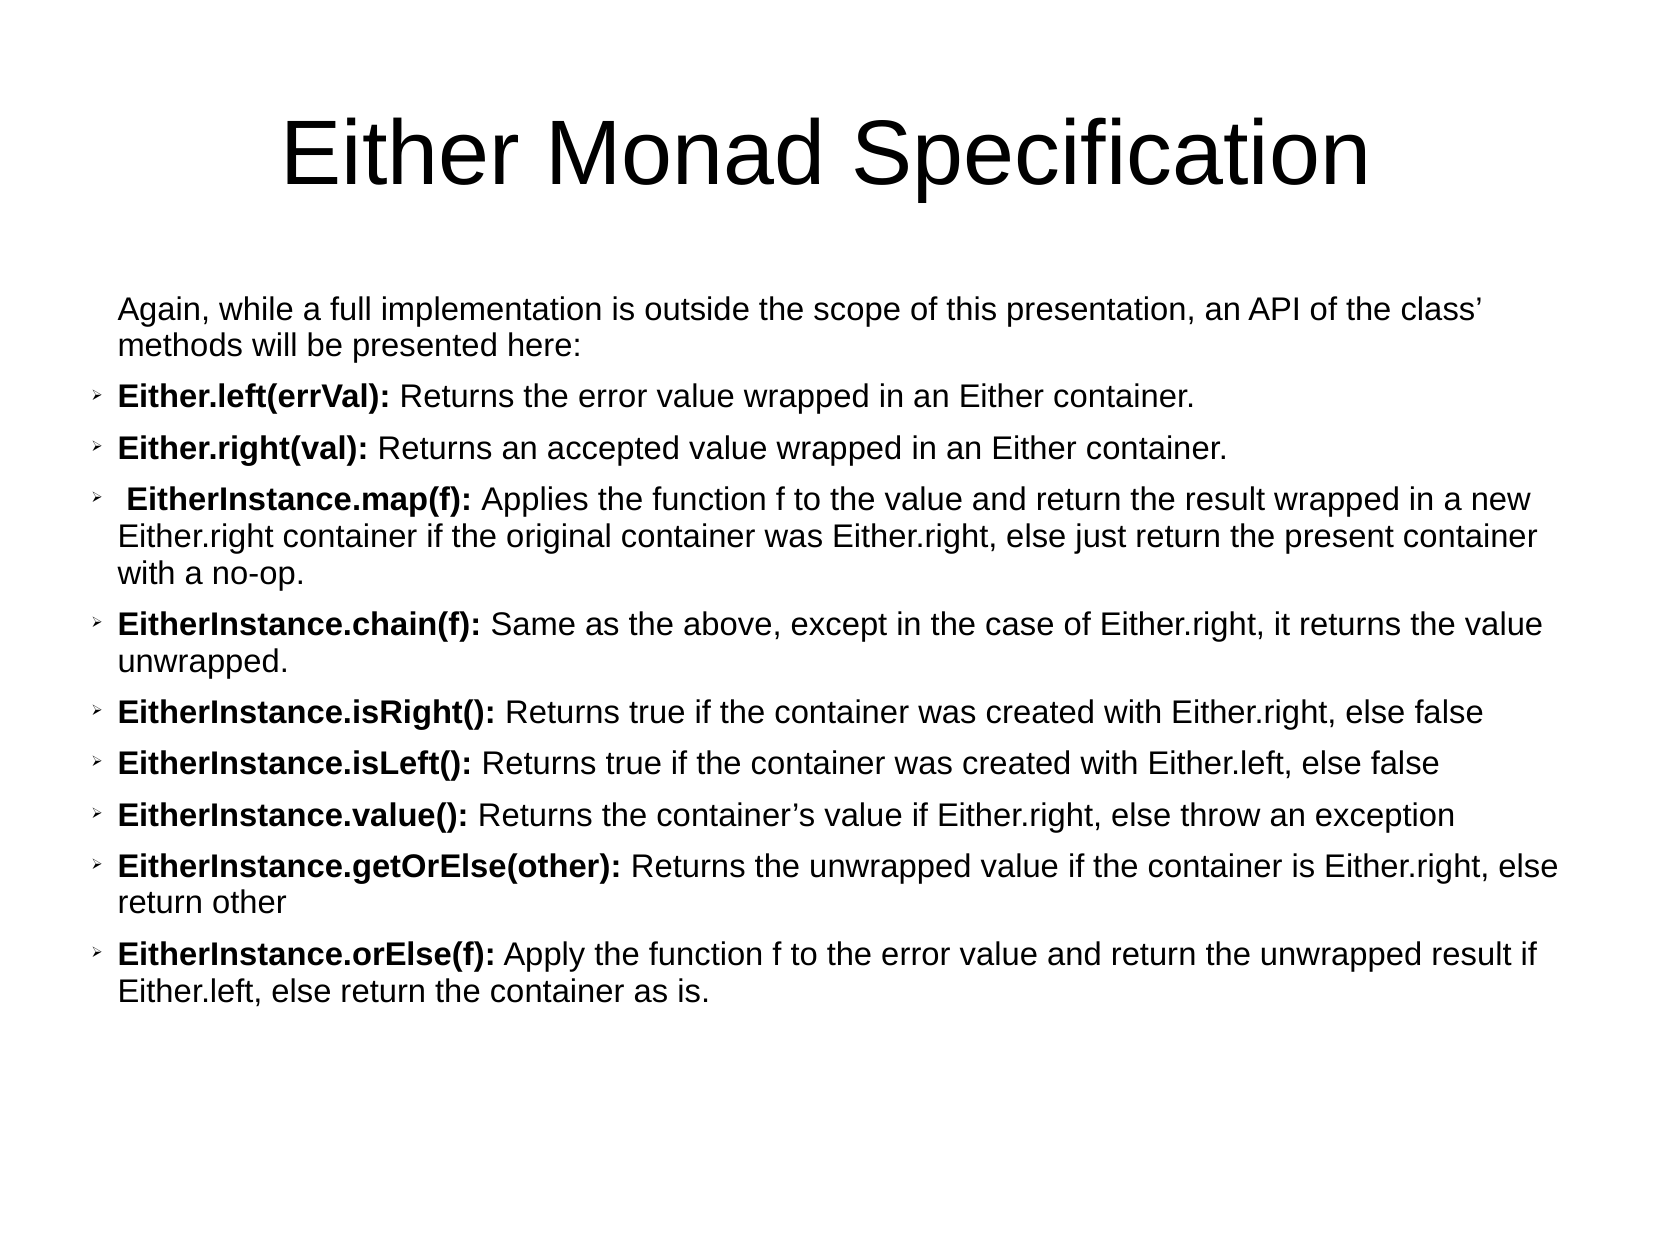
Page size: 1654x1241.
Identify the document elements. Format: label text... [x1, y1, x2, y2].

title Either Monad Specification [82, 49, 1571, 257]
list Again, while a full implementation is outside the scope of this presentation, an API of the class’ methods will be presented here: Either.left(errVal): Returns the error value wrapped in an Either container. Either.right(val): Returns an accepted value wrapped in an Either container. EitherInstance.map(f): Applies the function f to the value and return the result wrapped in a new Either.right container if the original container was Either.right, else just return the present container with a no-op. EitherInstance.chain(f): Same as the above, except in the case of Either.right, it returns the value unwrapped. EitherInstance.isRight(): Returns true if the container was created with Either.right, else false EitherInstance.isLeft(): Returns true if the container was created with Either.left, else false EitherInstance.value(): Returns the container’s value if Either.right, else throw an exception EitherInstance.getOrElse(other): Returns the unwrapped value if the container is Either.right, else return other EitherInstance.orElse(f): Apply the function f to the error value and return the unwrapped result if Either.left, else return the container as is. [82, 290, 1571, 1010]
